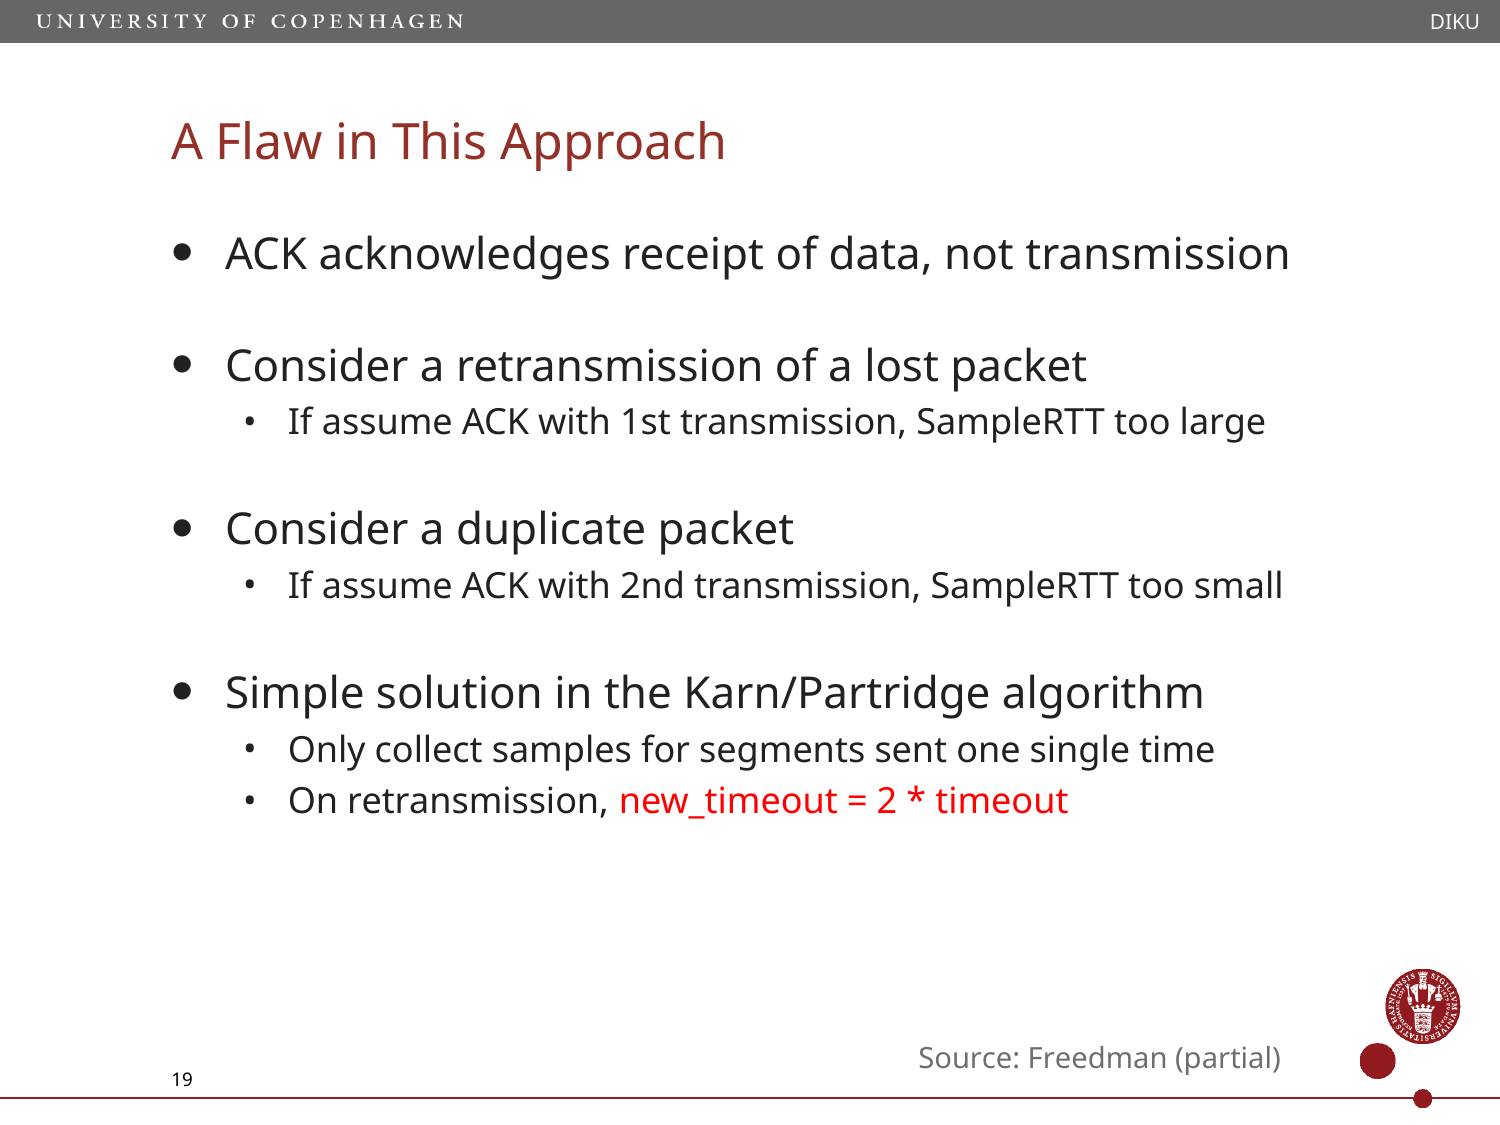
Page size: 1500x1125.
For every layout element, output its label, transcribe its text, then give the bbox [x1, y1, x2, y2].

list ACK acknowledges receipt of data, not transmission Consider a retransmission of a lost packet If assume ACK with 1st transmission, SampleRTT too large Consider a duplicate packet If assume ACK with 2nd transmission, SampleRTT too small Simple solution in the Karn/Partridge algorithm Only collect samples for segments sent one single time On retransmission, new_timeout = 2 * timeout [171, 225, 1329, 900]
text_box Source: Freedman (partial) [903, 1031, 1341, 1083]
title A Flaw in This Approach [171, 75, 1329, 171]
picture [0, 910, 1500, 1122]
text_box <number> [171, 1067, 522, 1092]
text_box DIKU [469, 0, 1495, 43]
